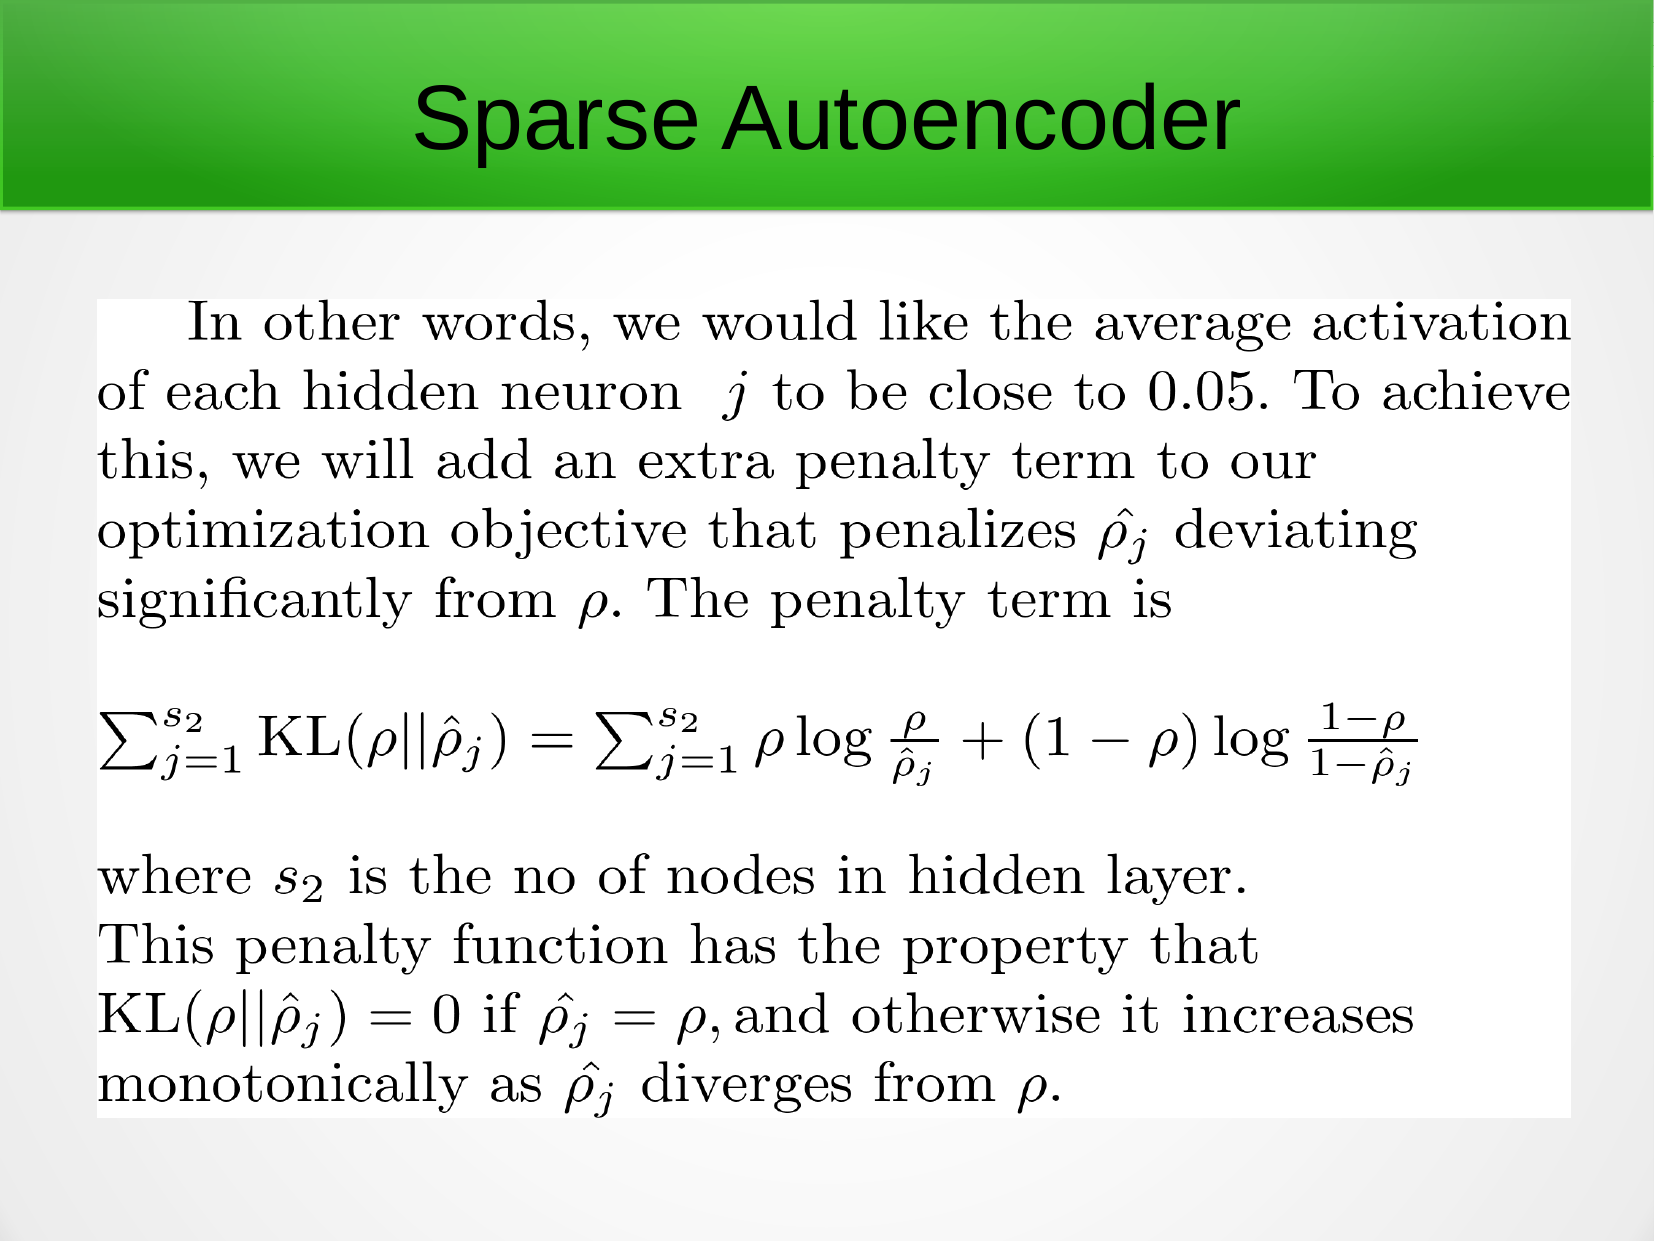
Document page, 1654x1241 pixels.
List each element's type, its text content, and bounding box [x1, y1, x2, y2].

picture [97, 299, 1571, 1119]
title Sparse Autoencoder [82, 47, 1571, 189]
